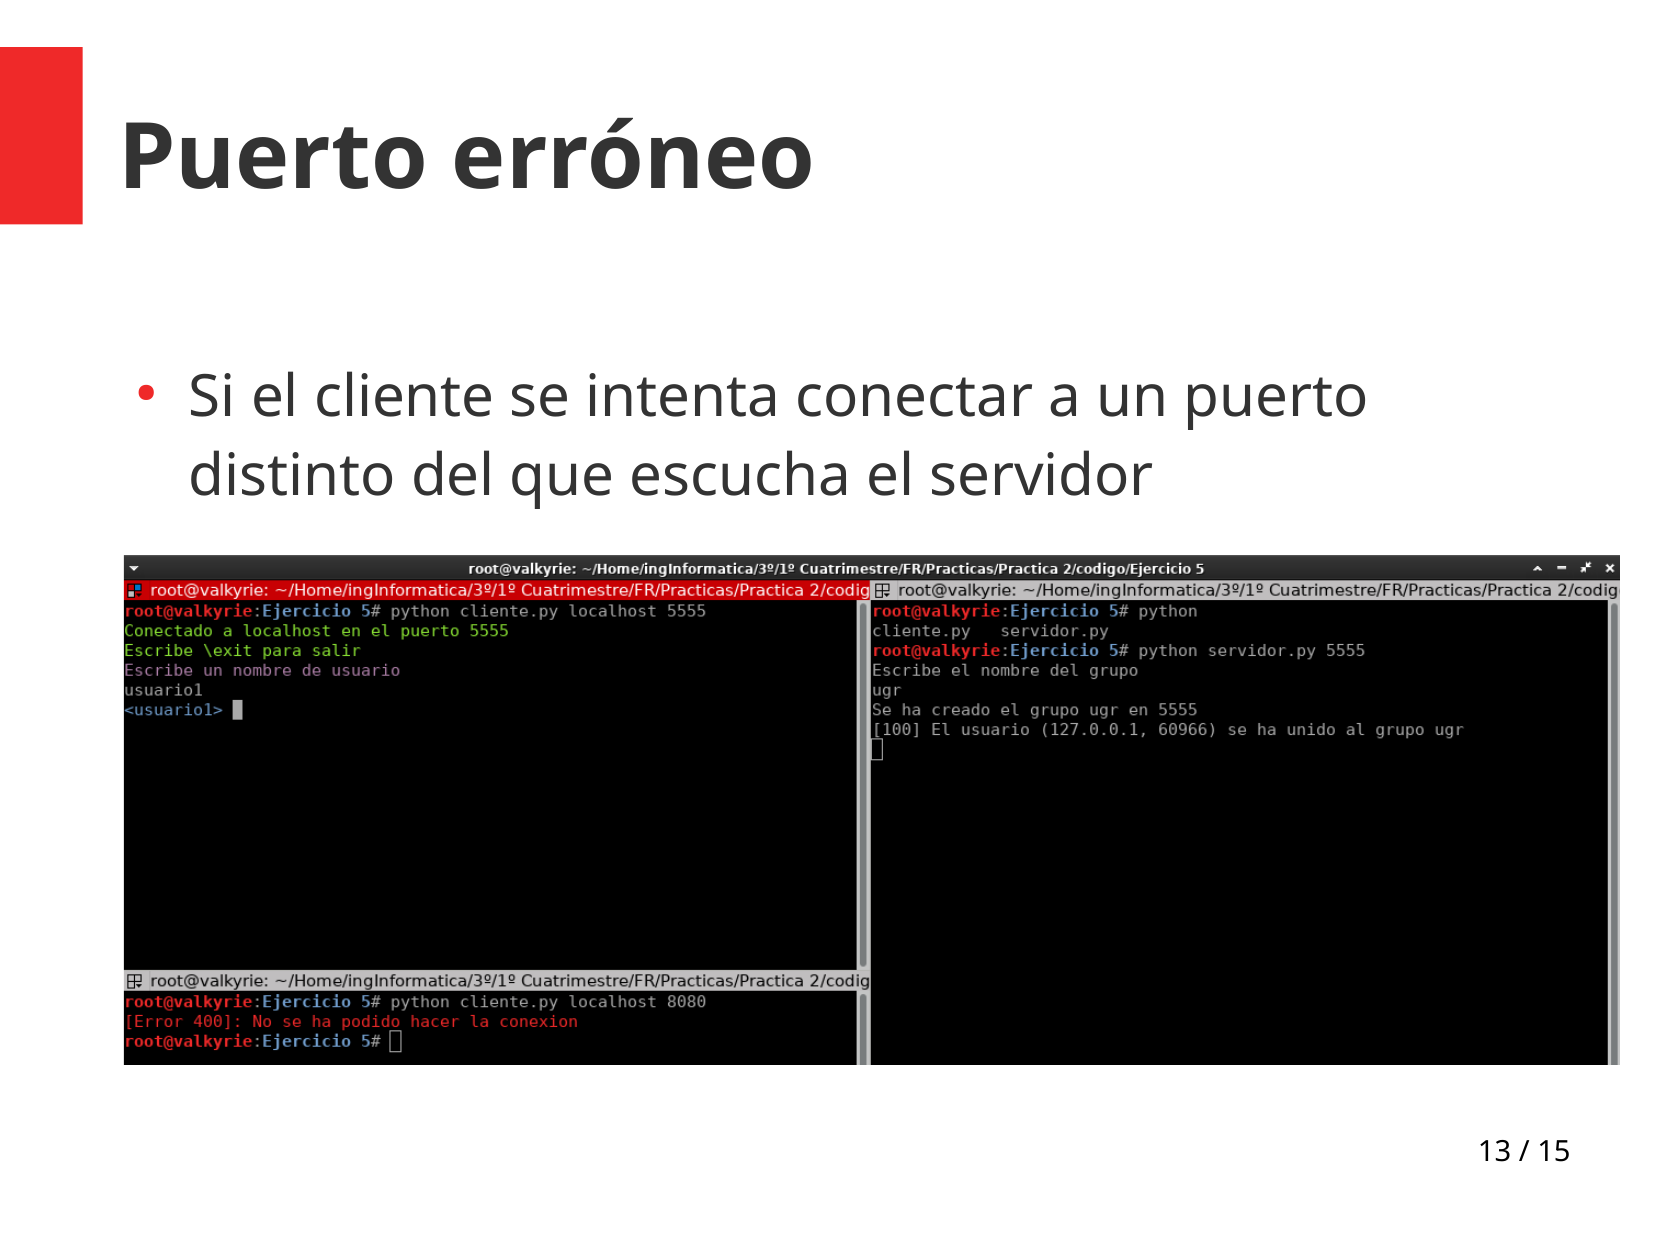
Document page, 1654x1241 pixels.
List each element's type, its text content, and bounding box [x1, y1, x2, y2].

title Puerto erróneo [118, 49, 1571, 257]
list Si el cliente se intenta conectar a un puerto distinto del que escucha el servidor [118, 354, 1536, 1074]
picture [123, 555, 1621, 1065]
